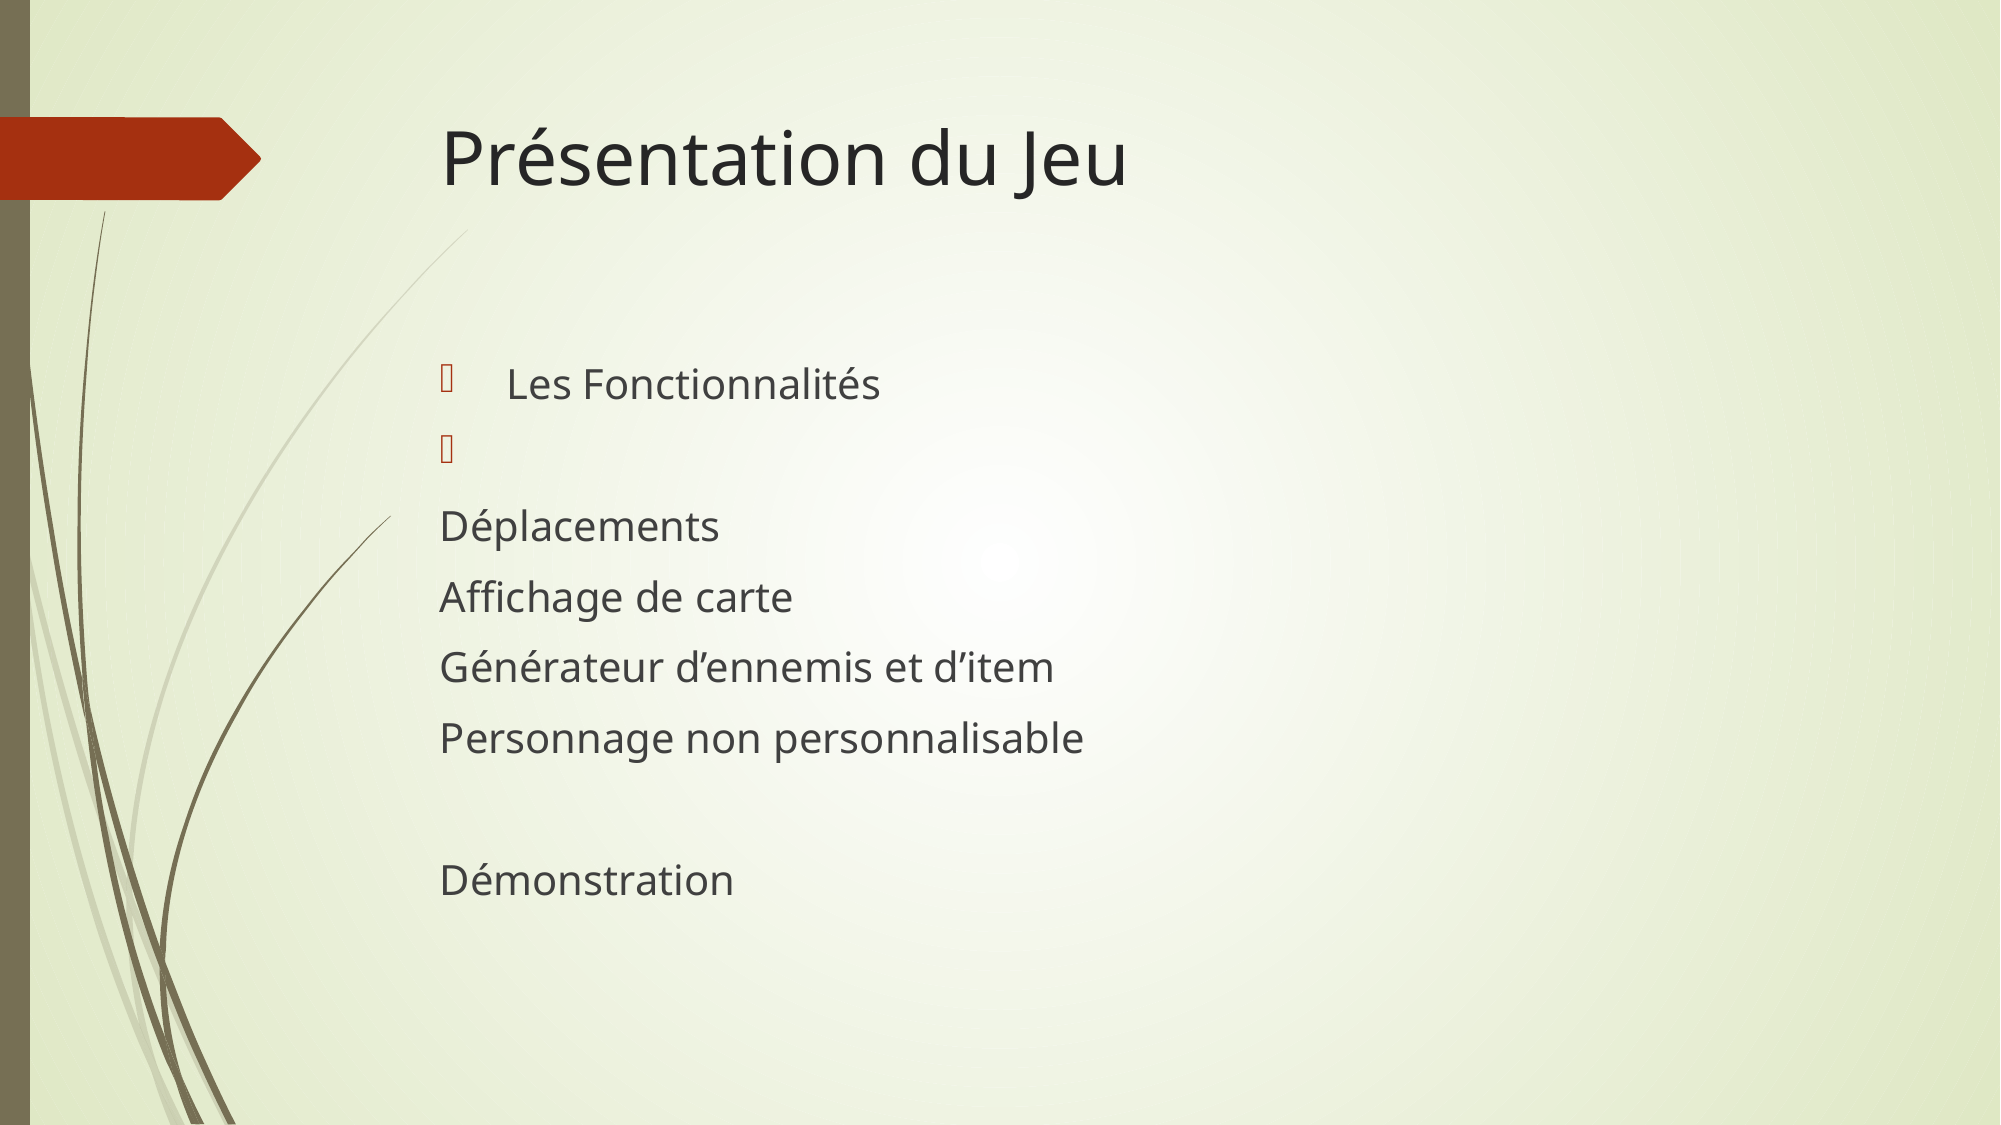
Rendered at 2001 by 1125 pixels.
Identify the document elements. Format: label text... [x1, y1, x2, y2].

title Présentation du Jeu [425, 102, 1888, 313]
list Les Fonctionnalités Déplacements Affichage de carte Générateur d’ennemis et d’item Personnage non personnalisable Démonstration [424, 350, 1888, 970]
